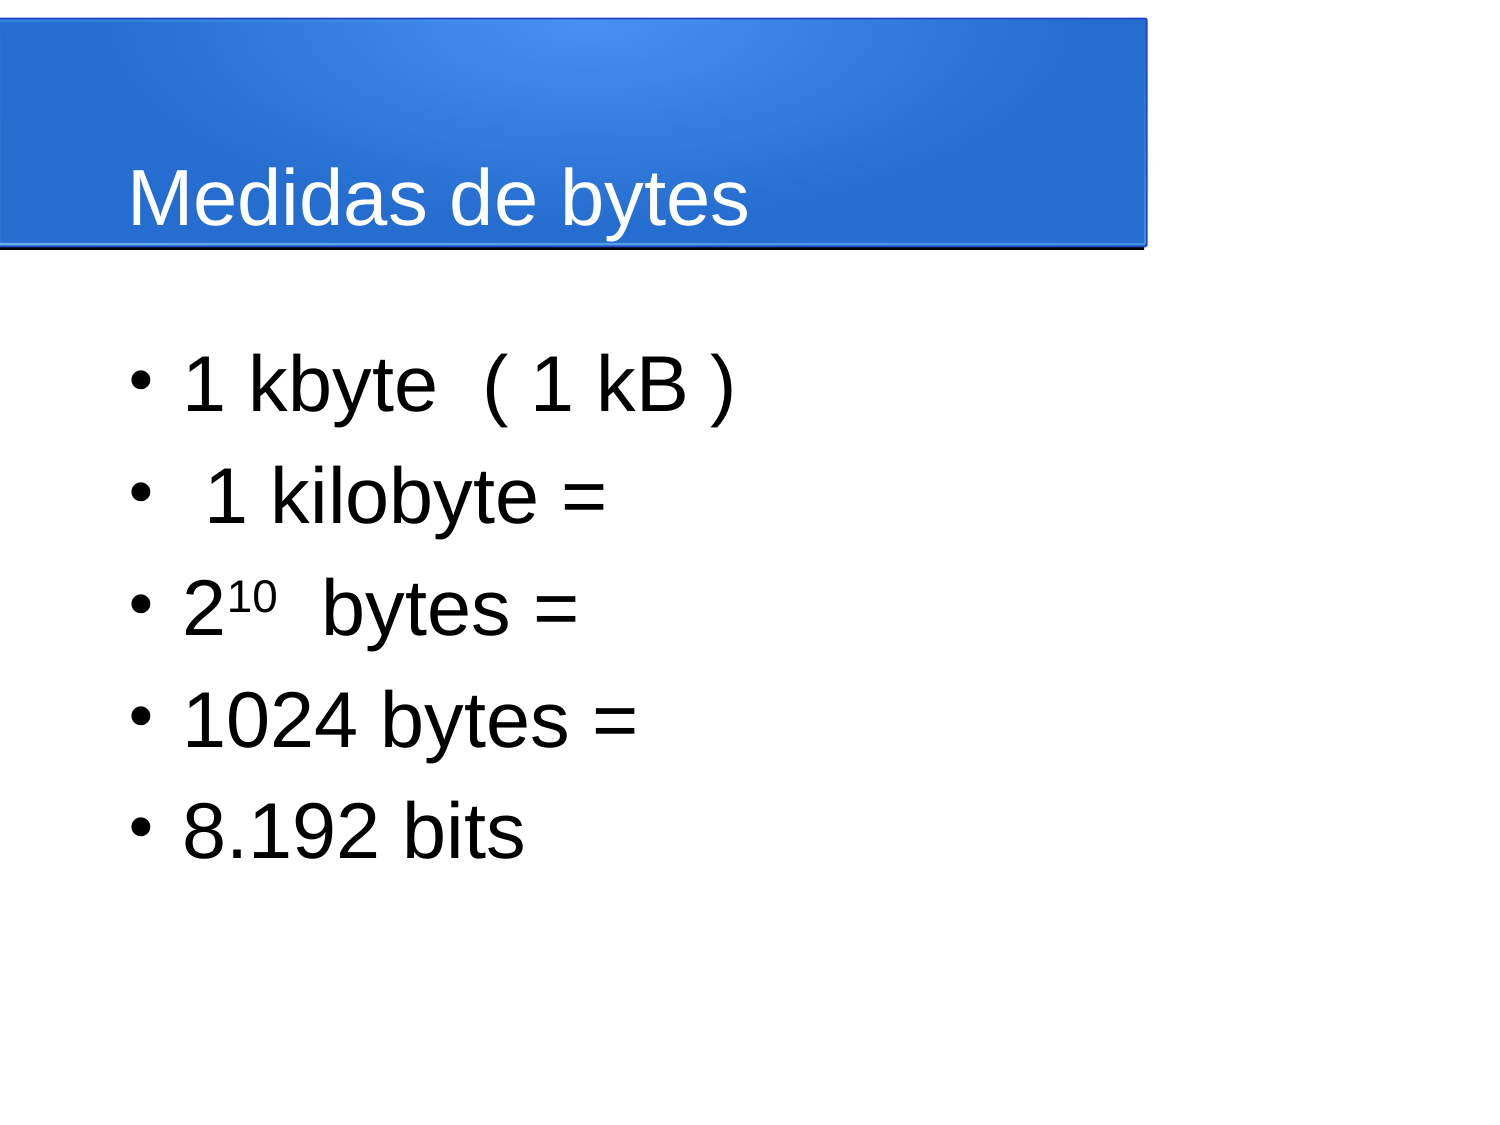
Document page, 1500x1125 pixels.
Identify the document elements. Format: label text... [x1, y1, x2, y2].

title Medidas de bytes [112, 99, 1388, 288]
list 1 kbyte ( 1 kB ) 1 kilobyte = 210 bytes = 1024 bytes = 8.192 bits [112, 324, 1388, 1000]
